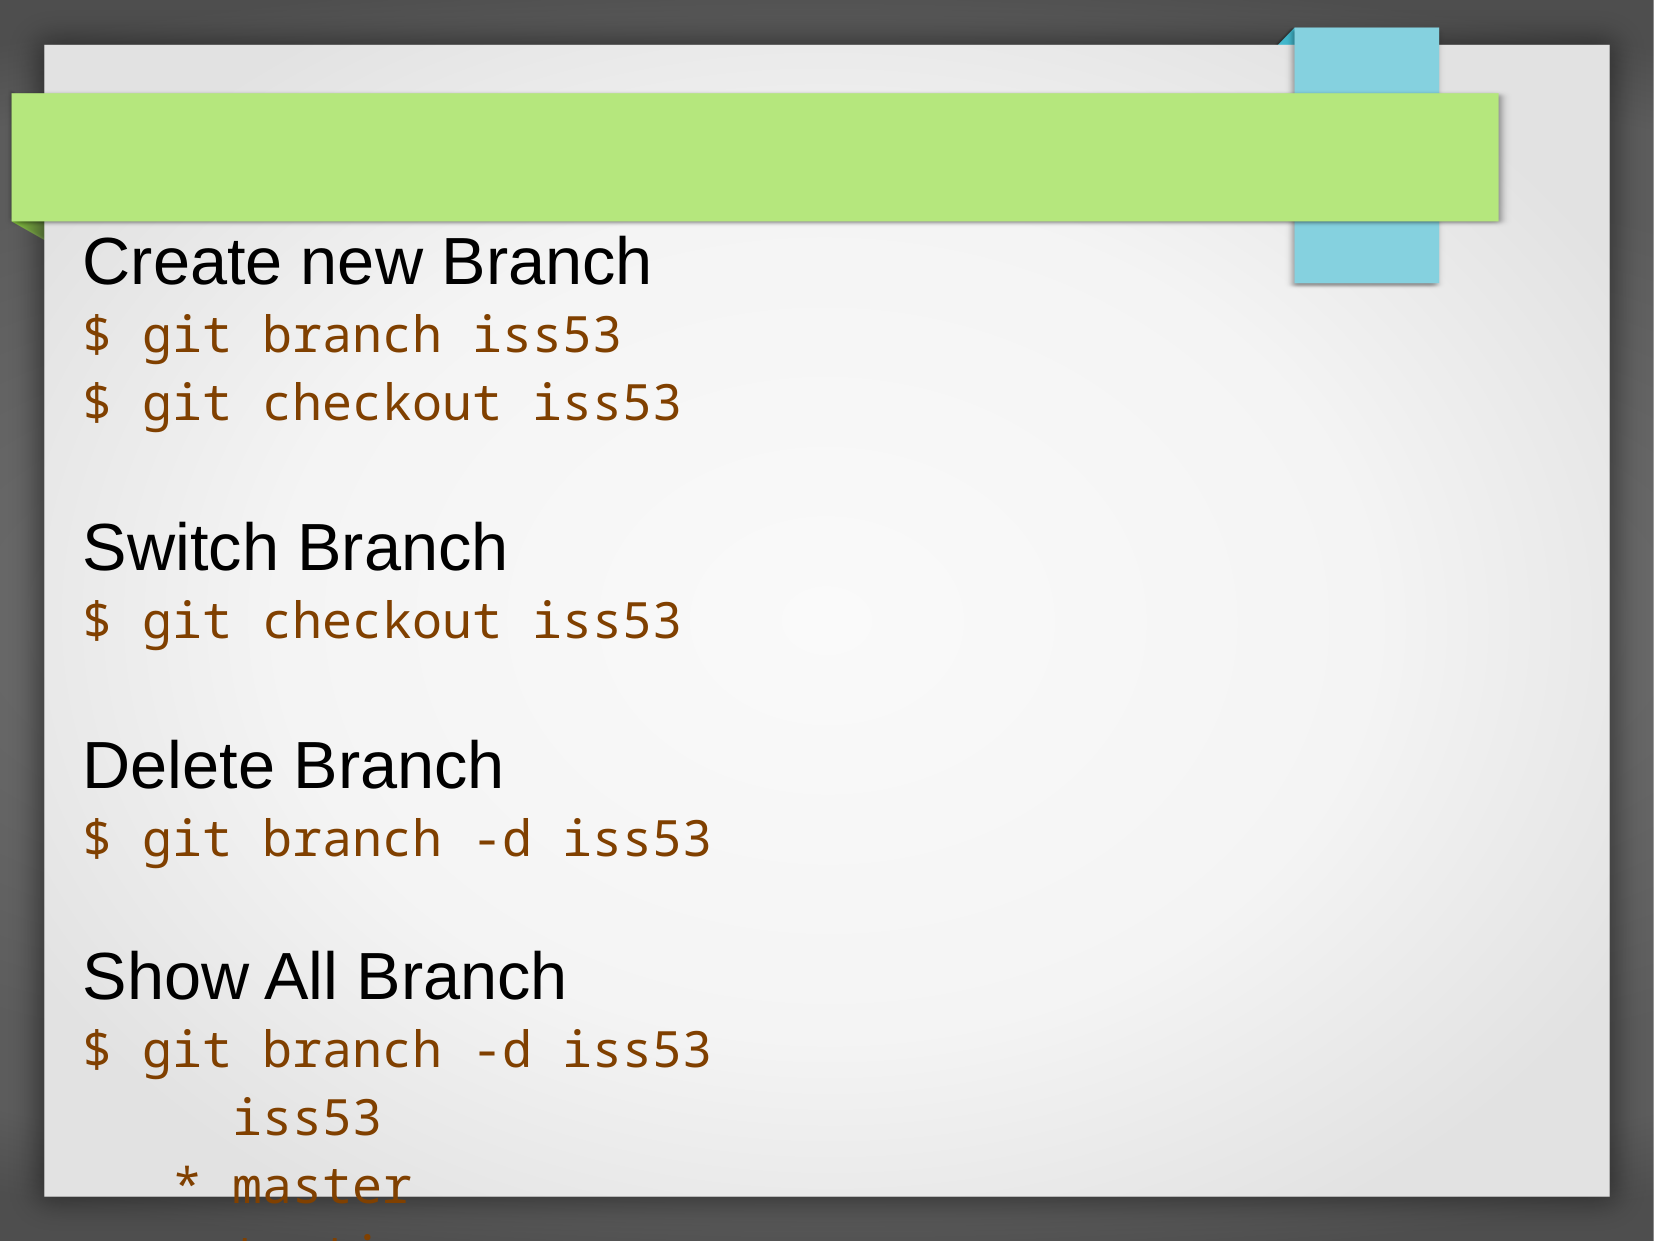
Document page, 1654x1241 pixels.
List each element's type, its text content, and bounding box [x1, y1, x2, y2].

subtitle Create new Branch $ git branch iss53 $ git checkout iss53 Switch Branch $ git checkout iss53 Delete Branch $ git branch -d iss53 Show All Branch $ git branch -d iss53 iss53 * master testing Creating a branch git branch <branch-name> Git checkout <branch-name> Git checkout master [82, 149, 1571, 1241]
picture [0, 0, 1654, 1241]
